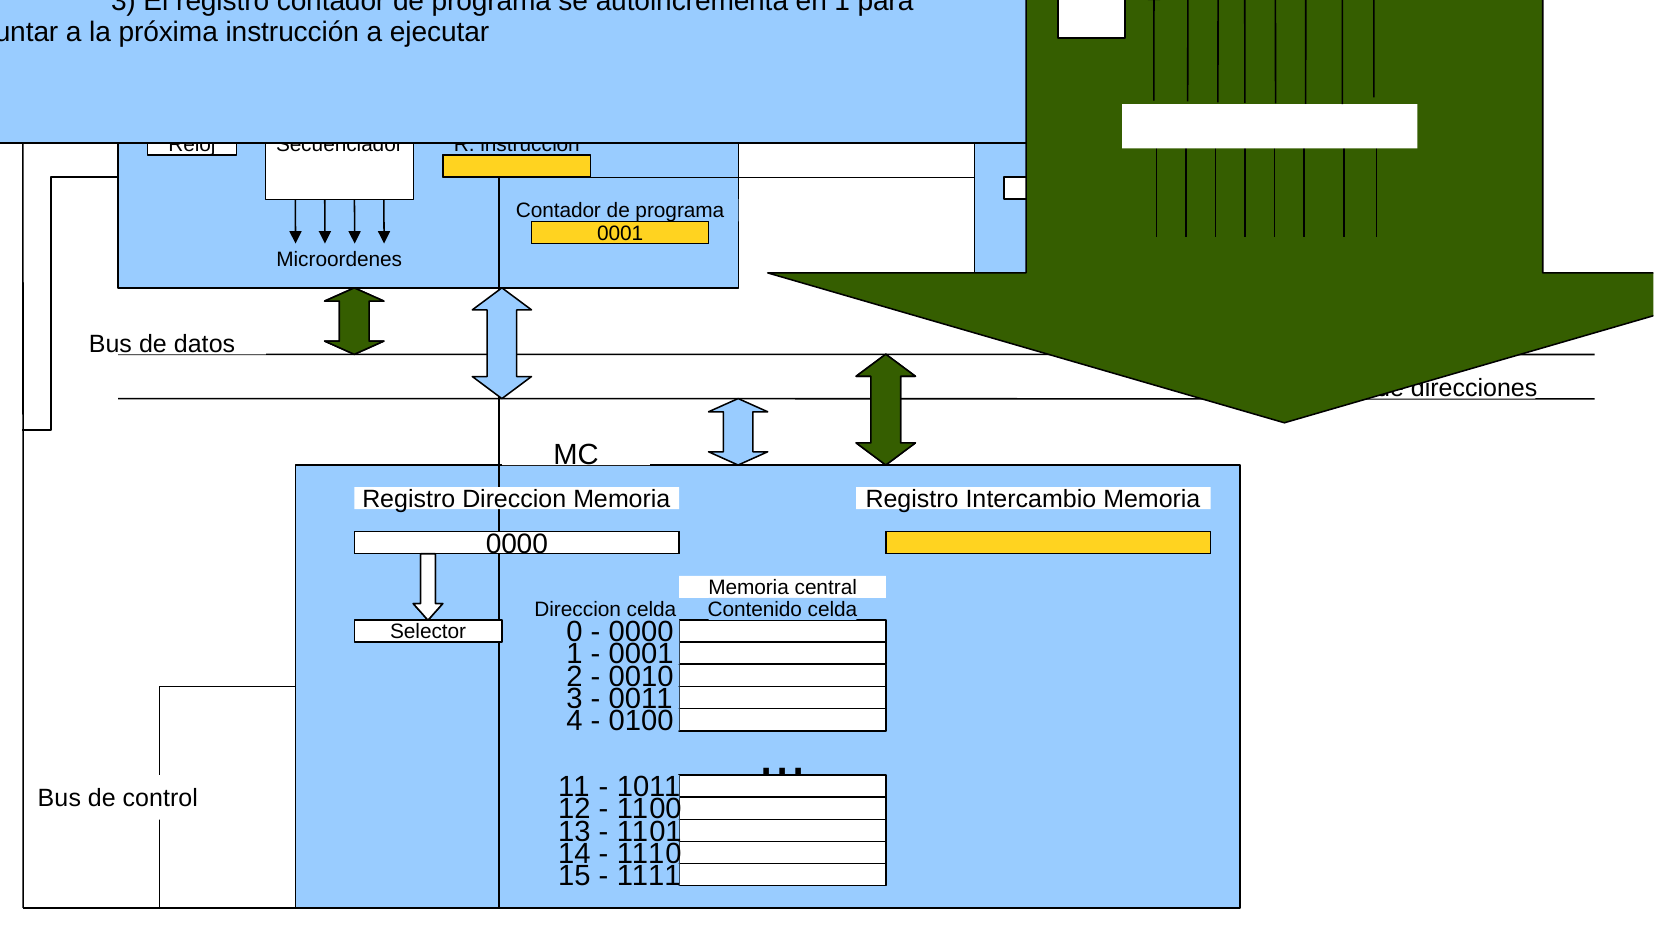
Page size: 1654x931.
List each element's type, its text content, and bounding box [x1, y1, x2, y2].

text_box 3 - 0011 [560, 686, 680, 708]
text_box 2 - 0010 [560, 664, 680, 686]
text_box 0000 [354, 531, 680, 554]
text_box 0 - 0000 [560, 620, 680, 642]
text_box Selector [354, 620, 503, 643]
text_box Bus de direcciones [1370, 376, 1536, 399]
text_box [767, 0, 1654, 423]
text_box 13 - 1101 [560, 819, 680, 841]
text_box Reloj [147, 143, 211, 155]
text_box Registro Direccion Memoria [354, 487, 680, 510]
text_box 12 - 1100 [560, 797, 680, 819]
text_box [295, 465, 498, 907]
text_box 1 - 0001 [560, 642, 680, 664]
text_box Contador de programa [502, 199, 739, 222]
text_box 15 - 1111 [560, 863, 680, 886]
text_box R. Estado [1003, 177, 1026, 200]
text_box Registro Intercambio Memoria [856, 487, 1211, 510]
text_box R. instrucción [442, 143, 591, 155]
text_box 0001 [531, 221, 709, 244]
text_box [118, 143, 739, 399]
text_box Reloj [213, 143, 237, 155]
text_box 11 - 1011 [560, 775, 680, 797]
text_box Microordenes [265, 248, 414, 271]
text_box MC [502, 442, 650, 466]
text_box Secuenciador [265, 143, 414, 200]
text_box Bus de control [29, 775, 207, 820]
text_box 14 - 1110 [560, 841, 680, 863]
text_box FASE DE BÚSQUEDA 2) Se transfiere la instrucción desde el RIM (Registro de Intercambio de Memoria) al registro de instrucción. El decodificador procede a interpretar la instrucción del registro de instrucción y queda dispuesta la activación de la UAL. 3) El registro contador de programa se autoincrementa en 1 para apuntar a la próxima instrucción a ejecutar [0, 0, 1026, 143]
text_box Bus de datos [59, 332, 266, 355]
text_box 4 - 0100 [560, 708, 680, 731]
text_box [500, 354, 1241, 909]
text_box Memoria central [679, 575, 886, 598]
text_box Contenido celda [708, 597, 857, 620]
text_box Direccion celda [531, 597, 680, 620]
